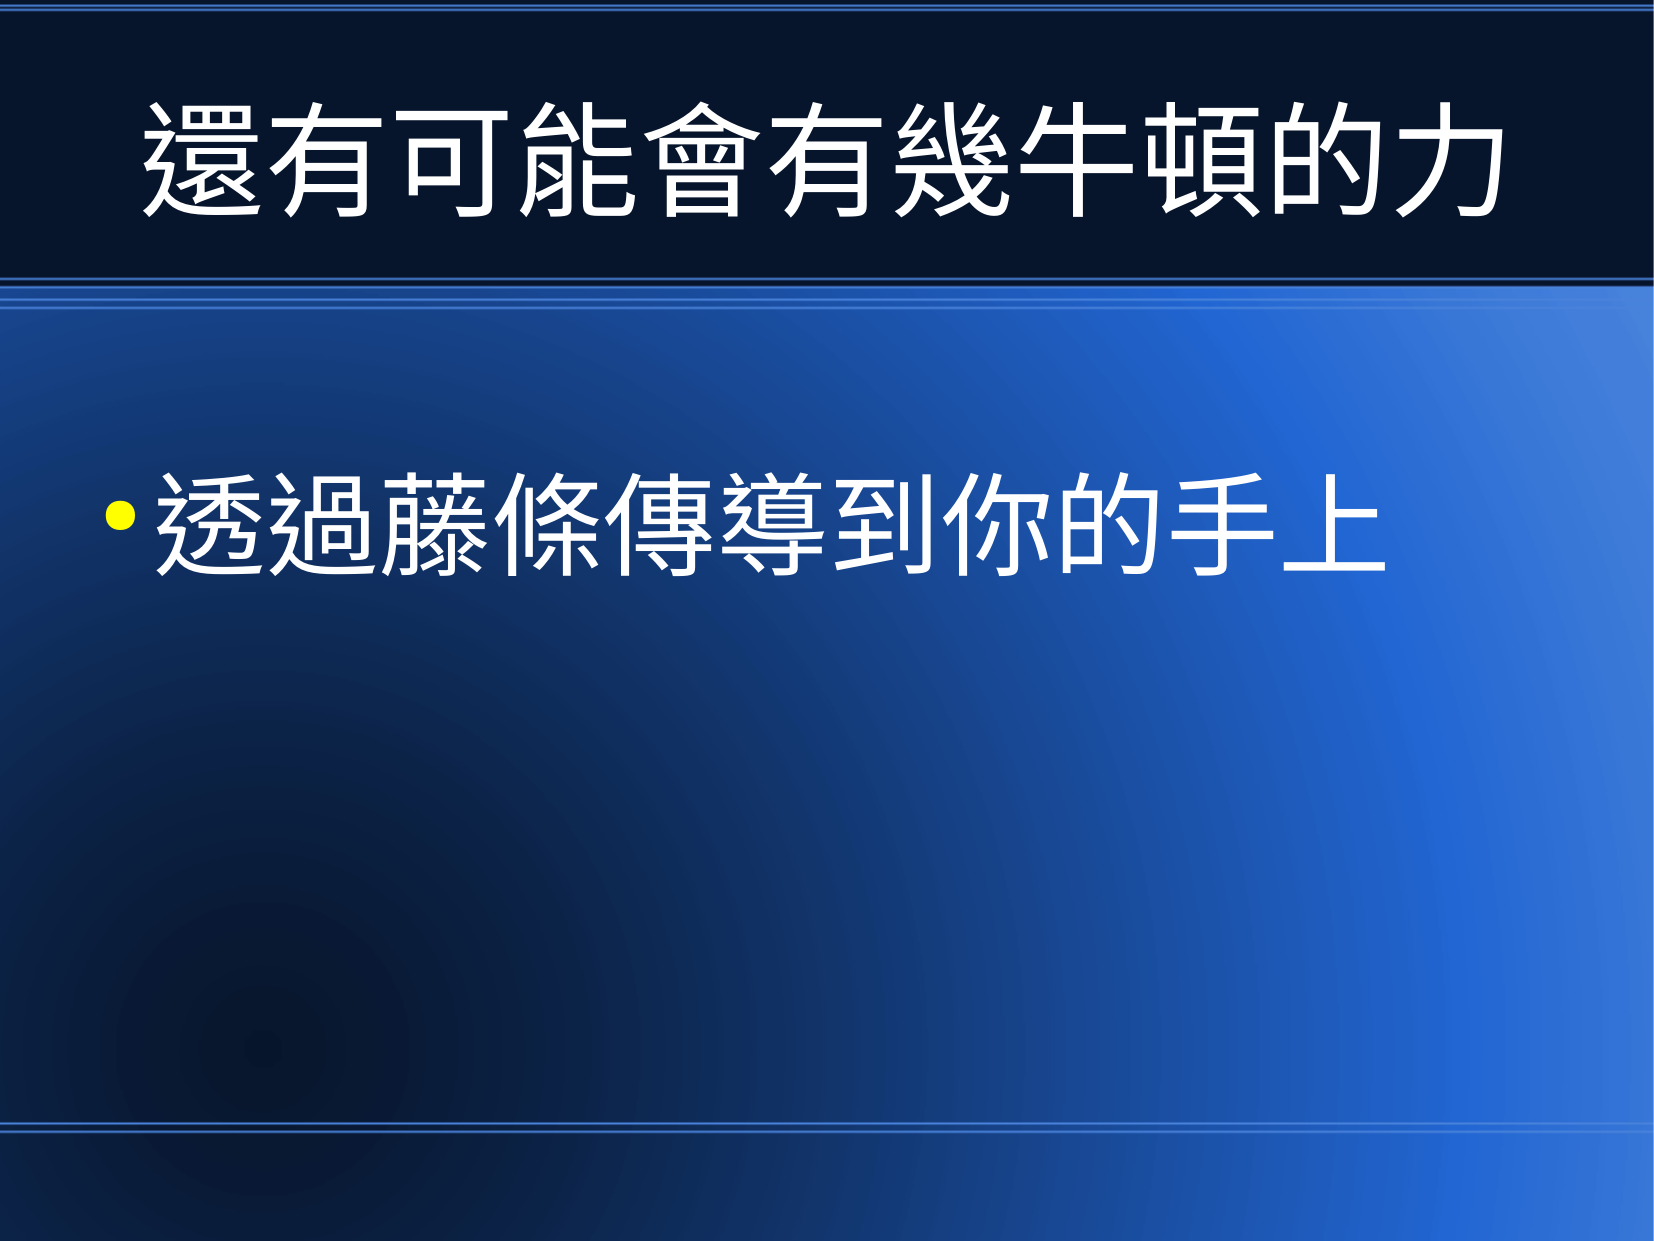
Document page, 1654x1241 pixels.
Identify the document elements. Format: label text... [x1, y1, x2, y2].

picture [0, 0, 1654, 1241]
title 還有可能會有幾牛頓的力 [82, 49, 1571, 257]
list 透過藤條傳導到你的手上 [82, 355, 1571, 1241]
